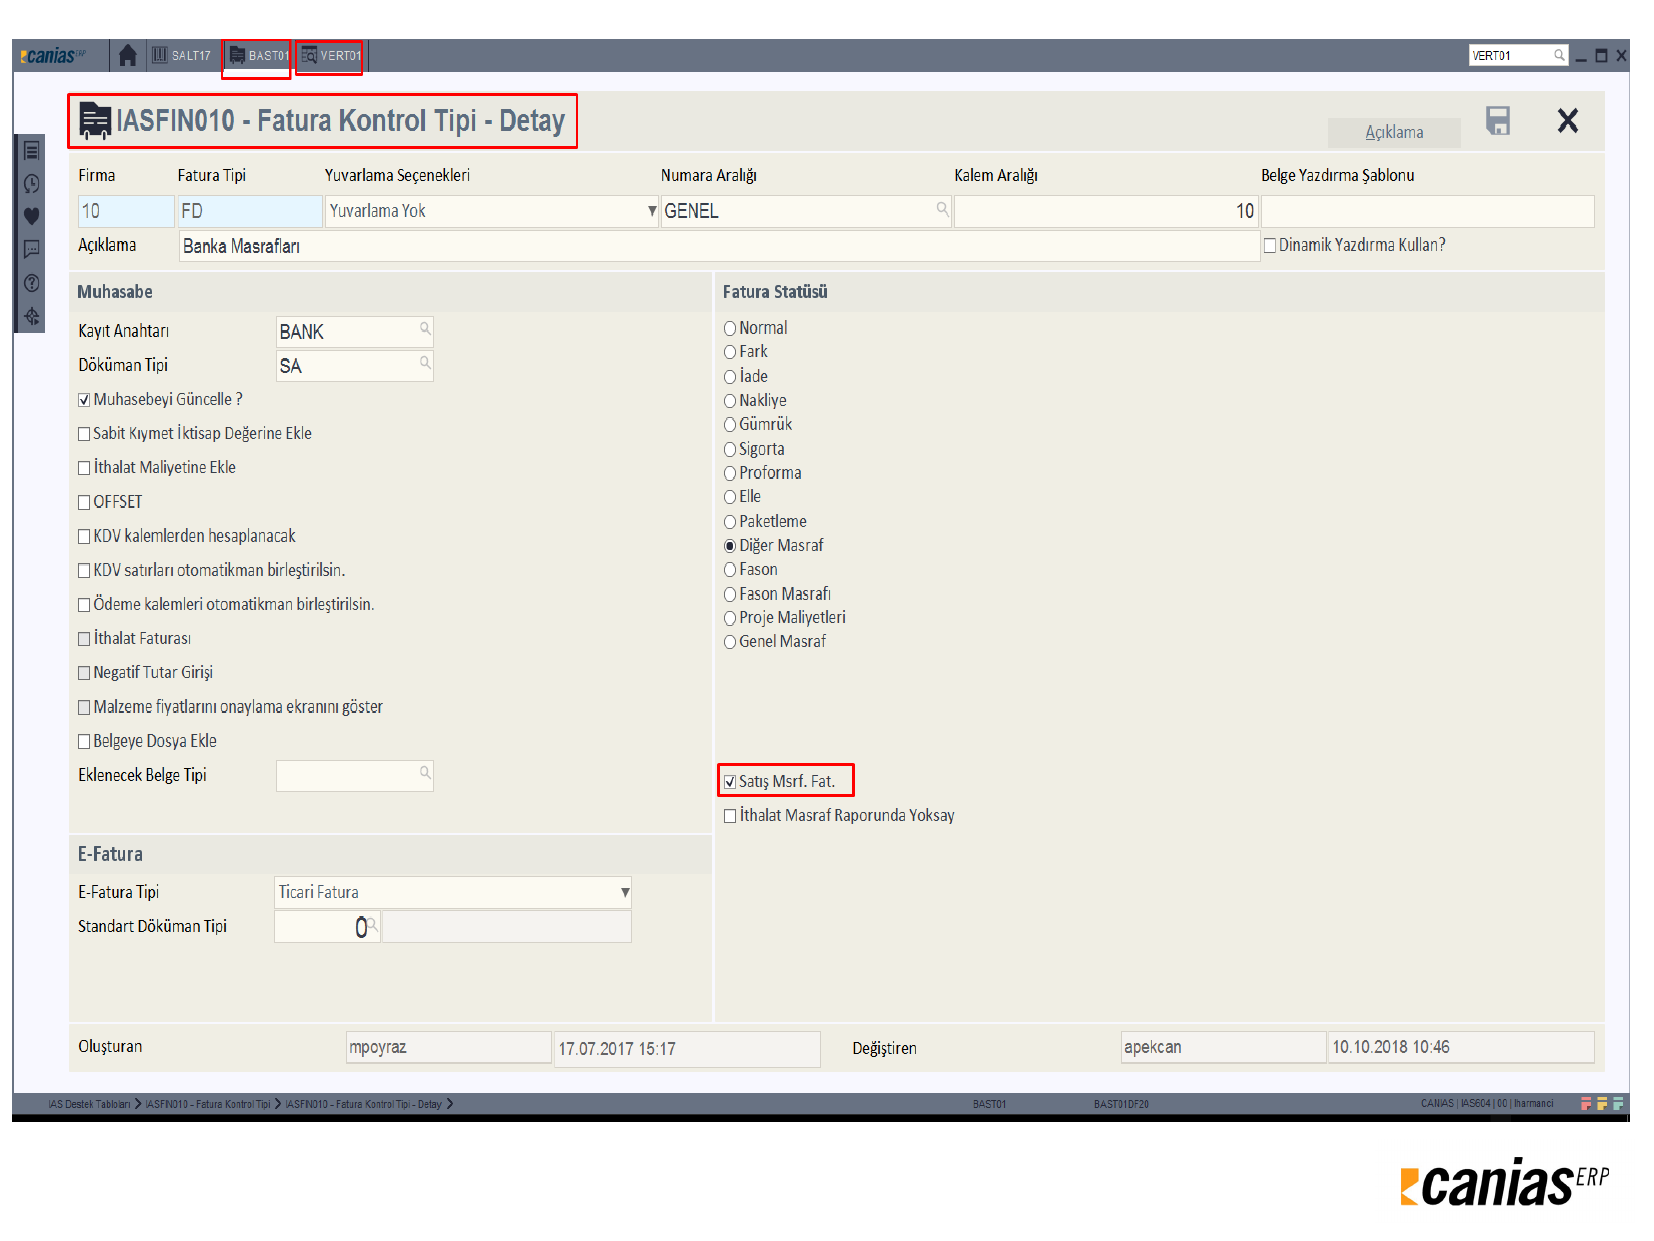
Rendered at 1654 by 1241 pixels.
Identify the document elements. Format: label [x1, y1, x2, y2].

picture [12, 39, 1630, 1123]
picture [1375, 1139, 1635, 1223]
